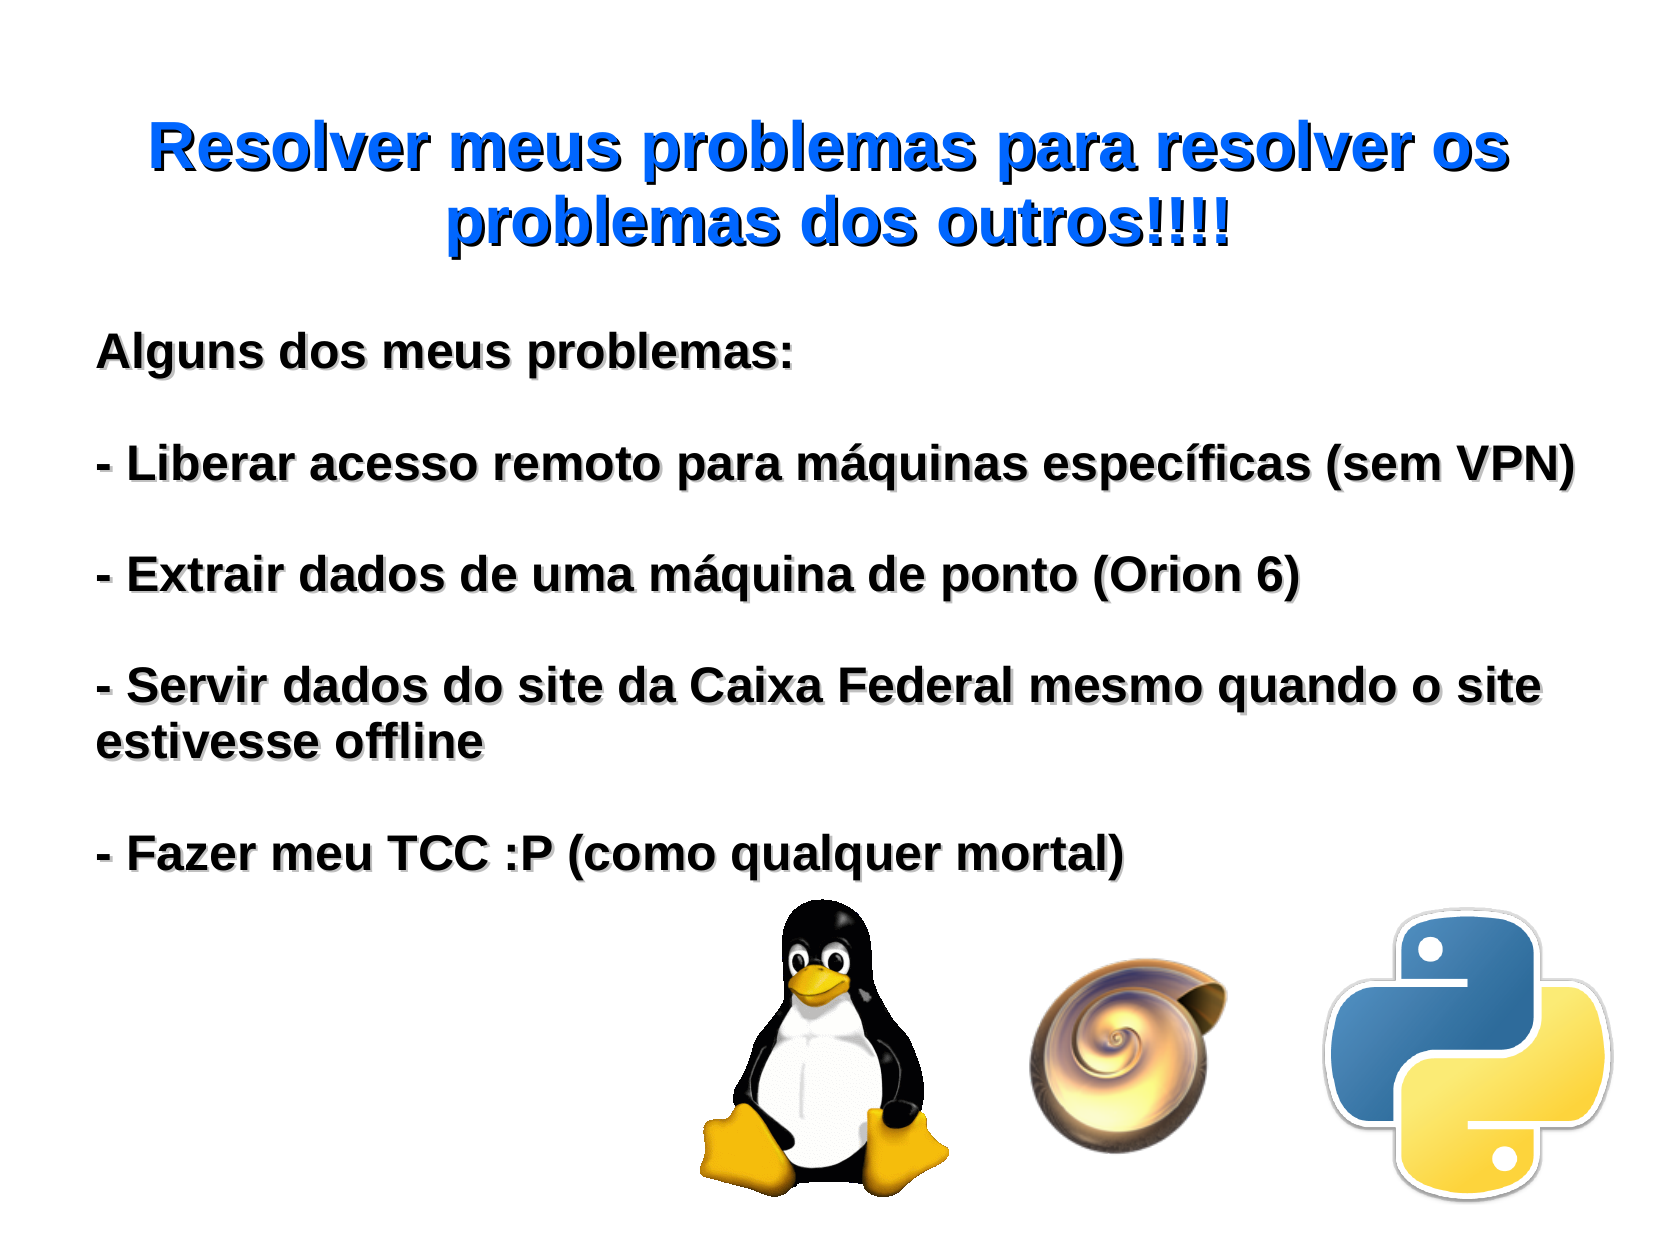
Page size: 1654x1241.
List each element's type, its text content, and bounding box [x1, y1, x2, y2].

picture [1028, 956, 1229, 1157]
picture [692, 891, 957, 1205]
text_box Alguns dos meus problemas: - Liberar acesso remoto para máquinas específicas (sem VPN) - Extrair dados de uma máquina de ponto (Orion 6) - Servir dados do site da Caixa Federal mesmo quando o site estivesse offline - Fazer meu TCC :P (como qualquer mortal) [81, 315, 1592, 889]
text_box Resolver meus problemas para resolver os problemas dos outros!!!! [94, 100, 1583, 264]
picture [1280, 867, 1654, 1241]
